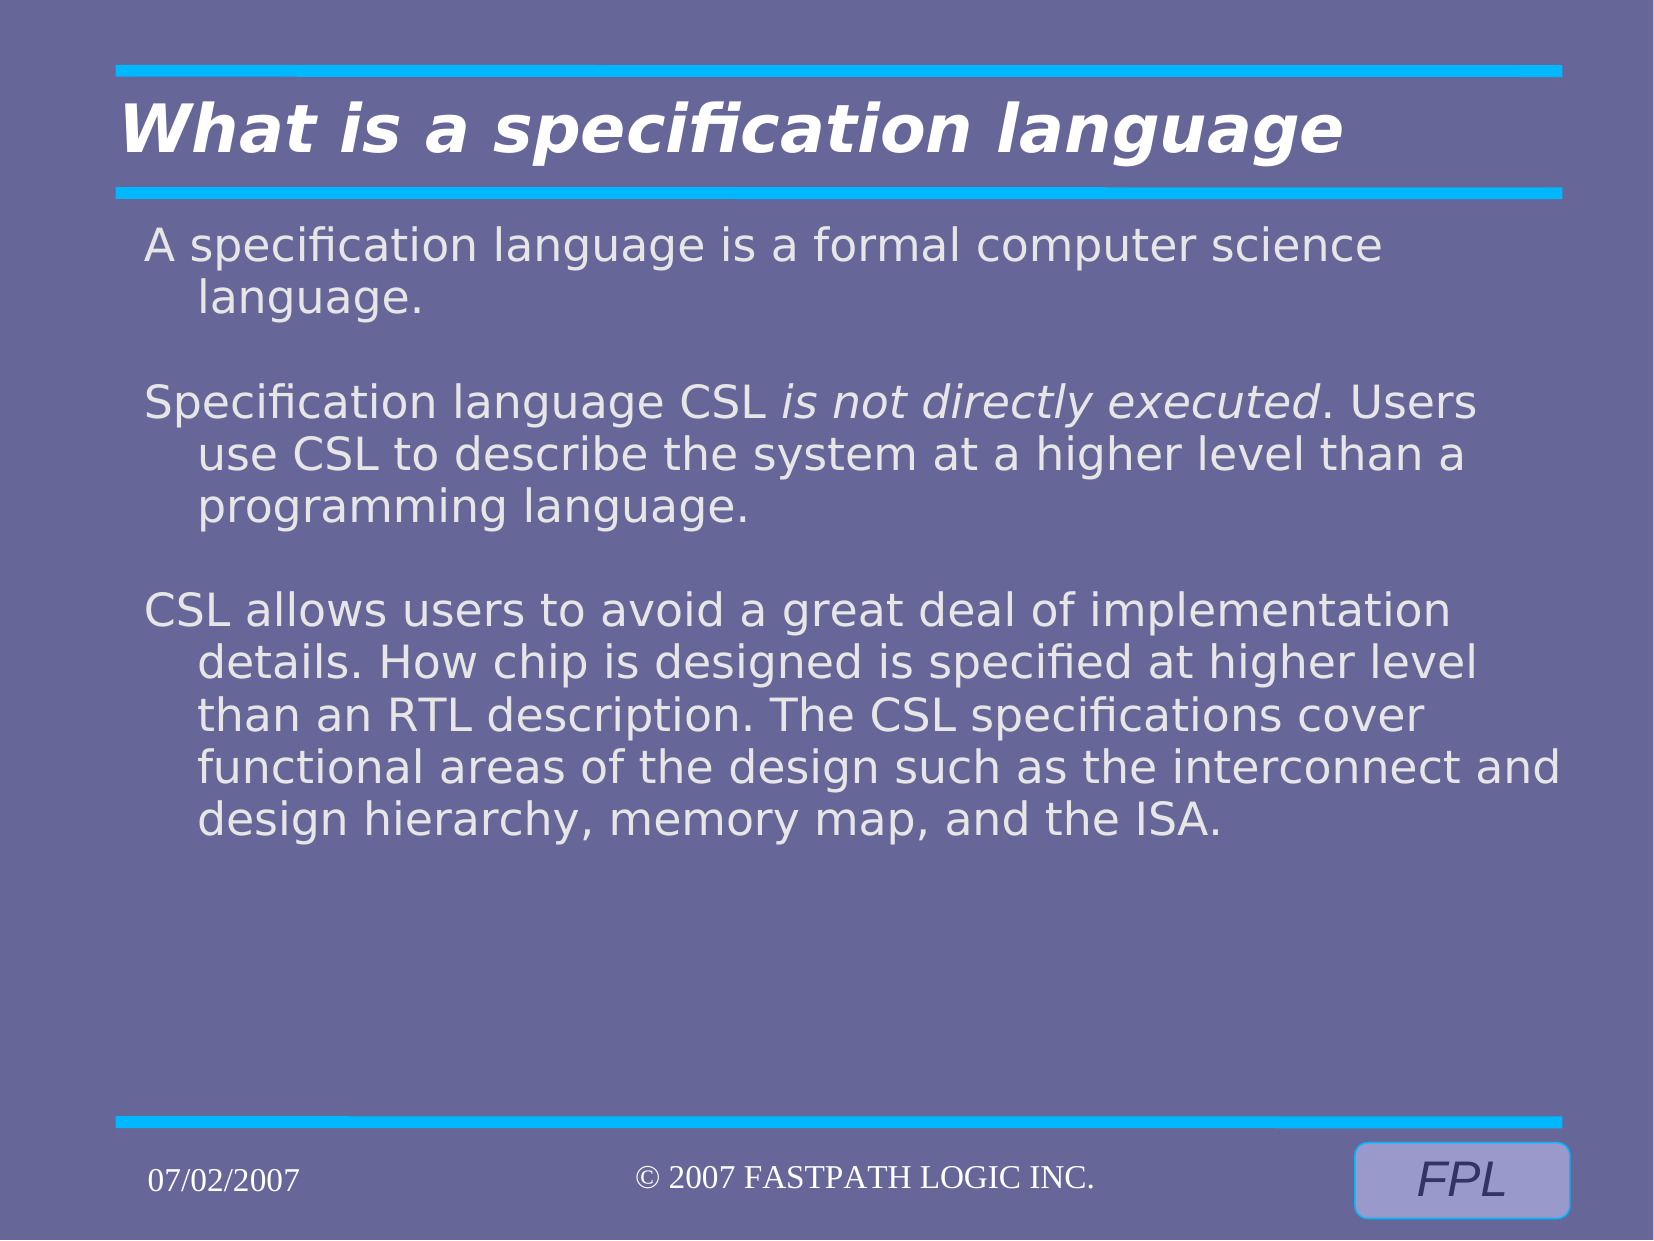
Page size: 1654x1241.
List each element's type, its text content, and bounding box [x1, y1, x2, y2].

title What is a specification language [118, 41, 1531, 219]
list A specification language is a formal computer science language. Specification language CSL is not directly executed. Users use CSL to describe the system at a higher level than a programming language. CSL allows users to avoid a great deal of implementation details. How chip is designed is specified at higher level than an RTL description. The CSL specifications cover functional areas of the design such as the interconnect and design hierarchy, memory map, and the ISA. [126, 219, 1566, 1132]
